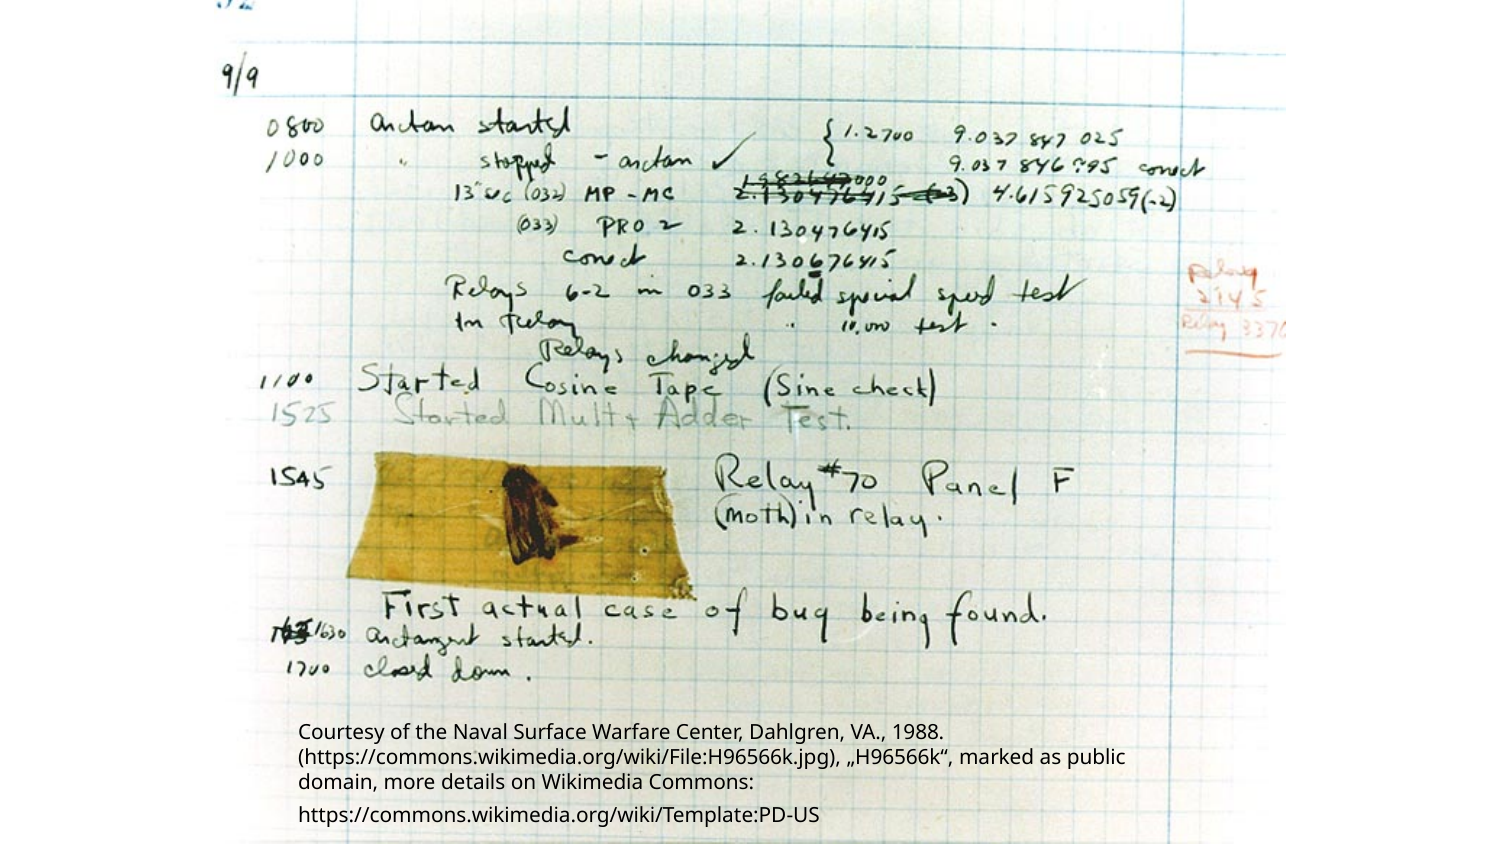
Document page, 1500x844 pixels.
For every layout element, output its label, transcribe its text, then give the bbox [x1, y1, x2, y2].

text_box Courtesy of the Naval Surface Warfare Center, Dahlgren, VA., 1988. (https://commons.wikimedia.org/wiki/File:H96566k.jpg), „H96566k“, marked as public domain, more details on Wikimedia Commons: https://commons.wikimedia.org/wiki/Template:PD-US [283, 703, 1217, 809]
picture [214, 0, 1286, 844]
